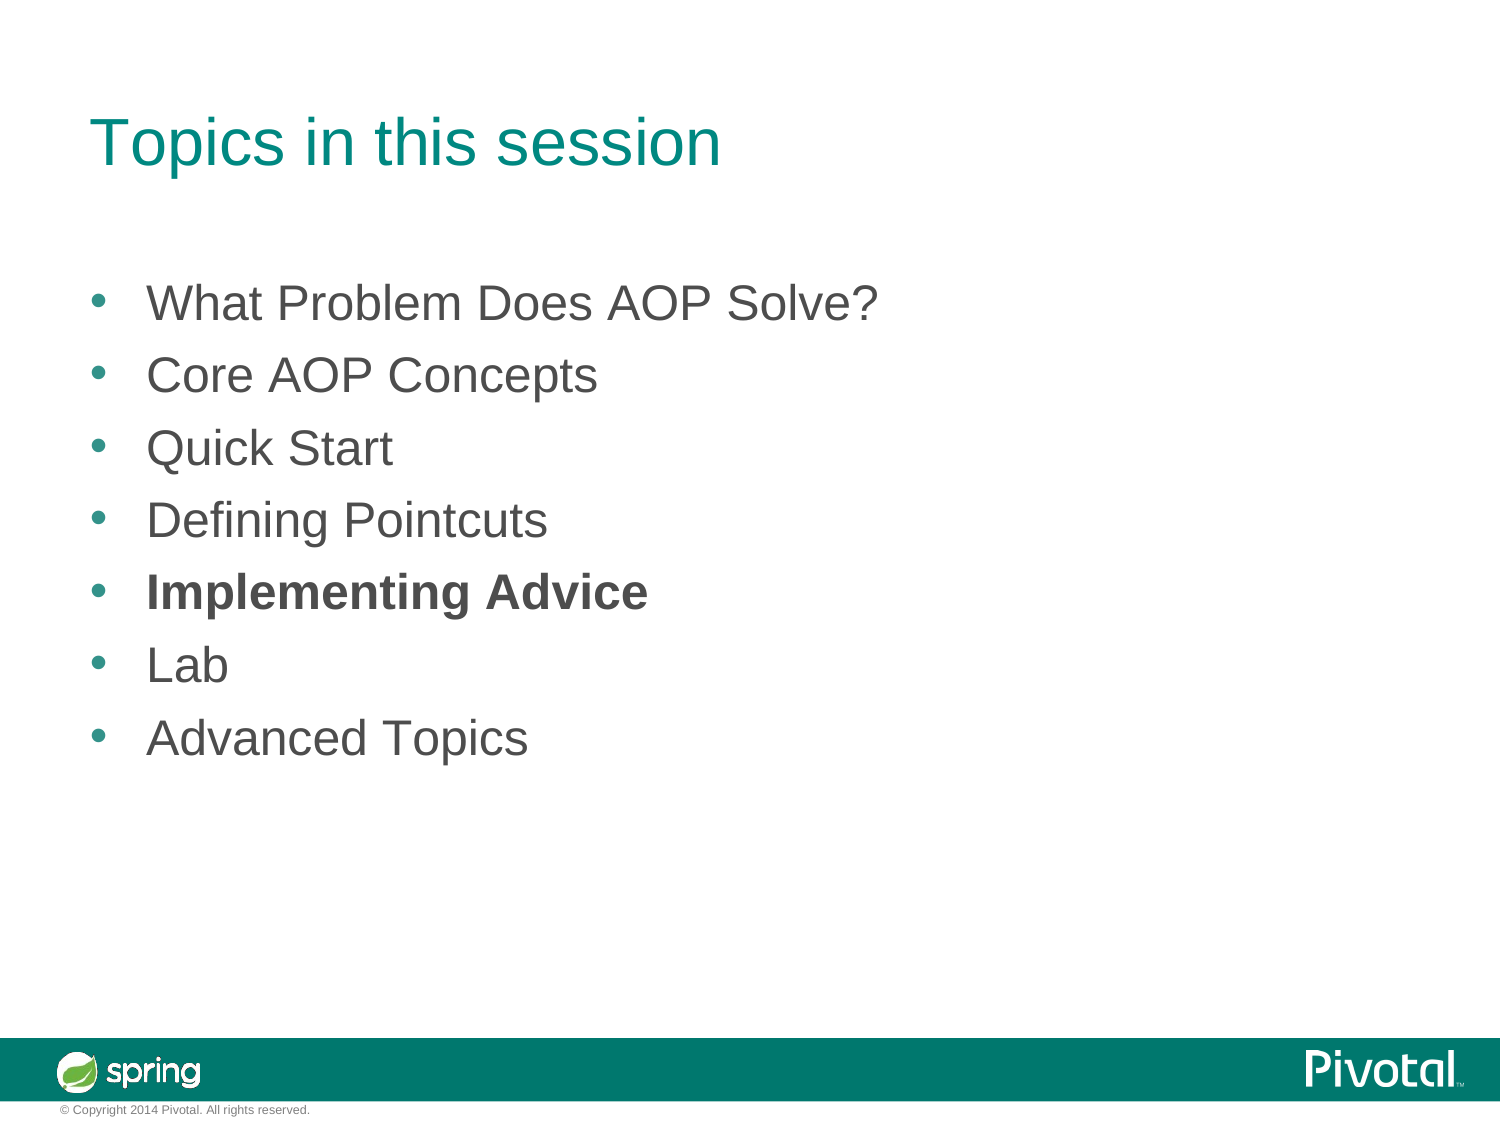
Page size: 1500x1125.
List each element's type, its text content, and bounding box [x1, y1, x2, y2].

list What Problem Does AOP Solve? Core AOP Concepts Quick Start Defining Pointcuts Implementing Advice Lab Advanced Topics [75, 262, 1426, 773]
title Topics in this session [75, 45, 1426, 233]
picture [1306, 1050, 1464, 1087]
picture [32, 1041, 210, 1103]
